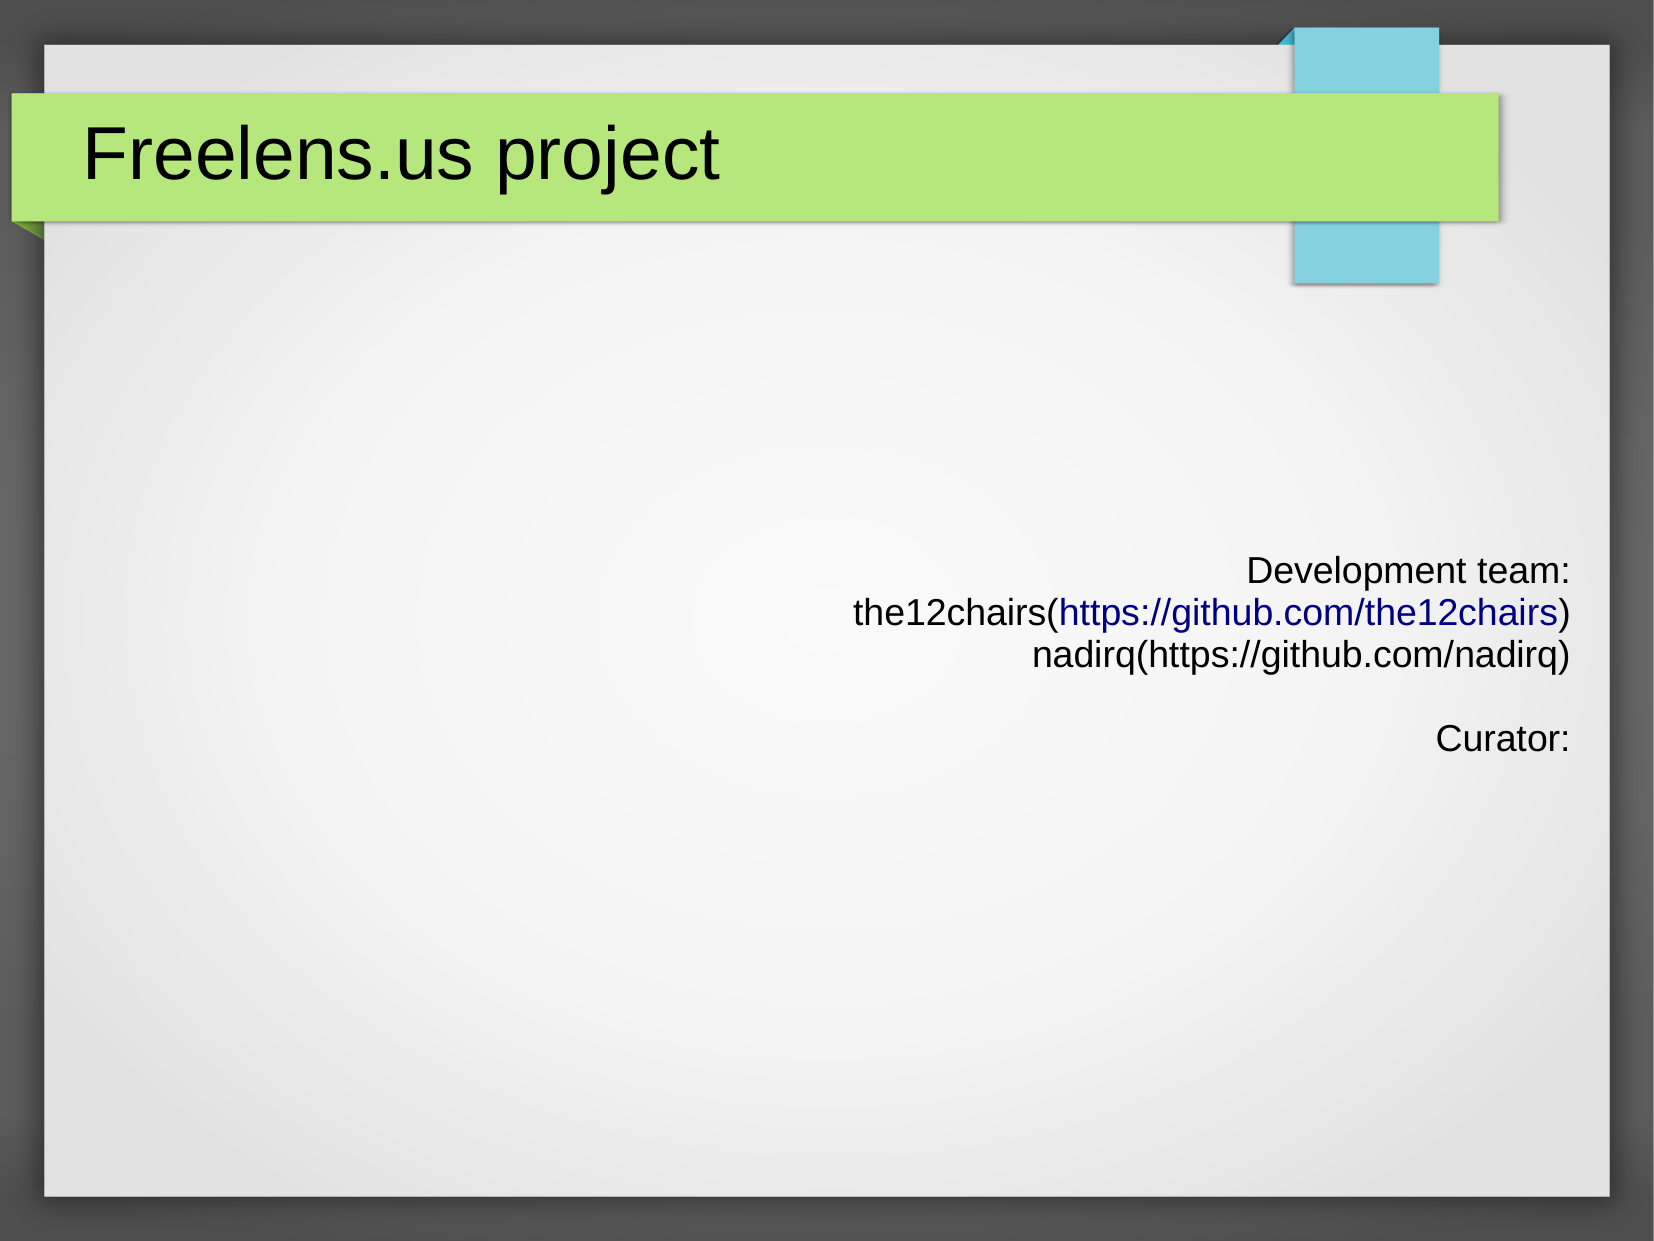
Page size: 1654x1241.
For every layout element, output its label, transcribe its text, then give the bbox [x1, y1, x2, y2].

picture [0, 0, 1654, 1241]
subtitle Development team: the12chairs(https://github.com/the12chairs) nadirq(https://github.com/nadirq) Сurator: [82, 295, 1571, 1015]
title Freelens.us project [82, 94, 1264, 213]
